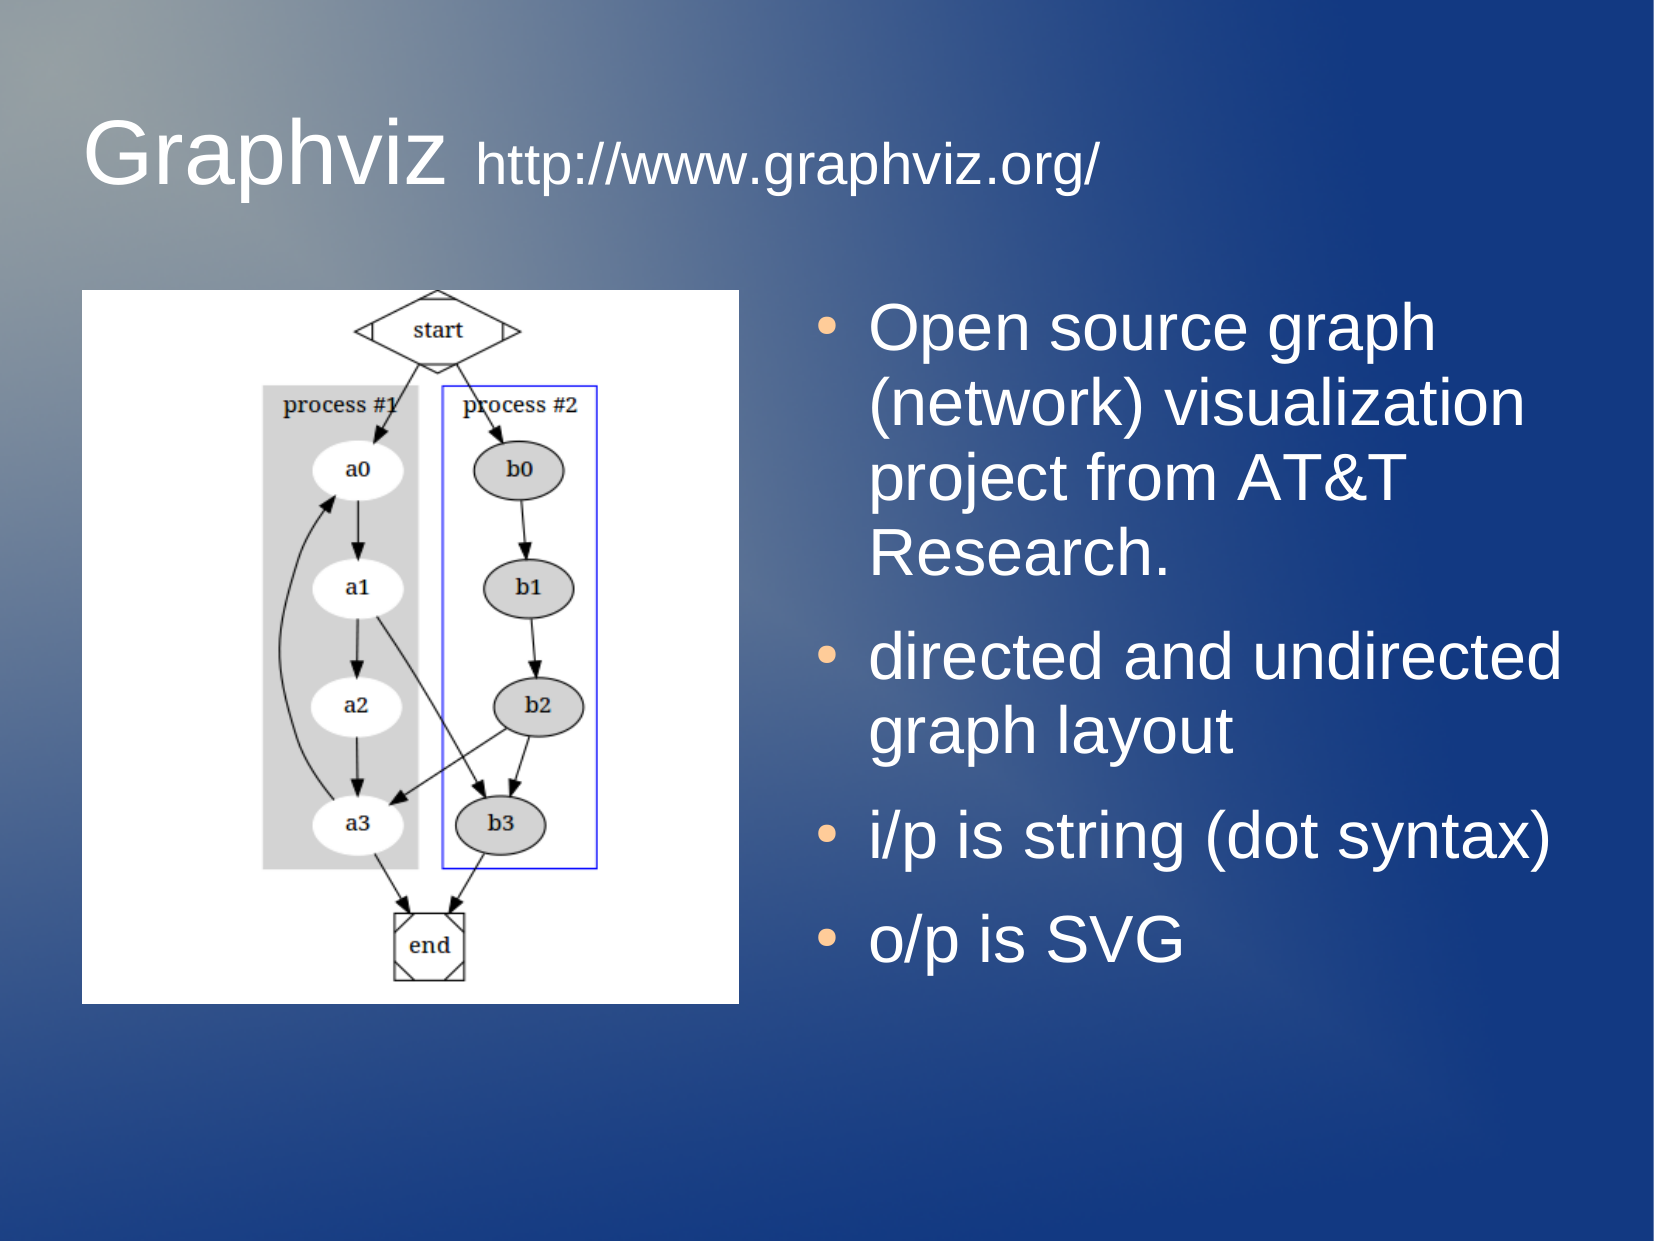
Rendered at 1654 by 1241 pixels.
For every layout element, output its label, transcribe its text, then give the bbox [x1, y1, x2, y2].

picture [0, 0, 1654, 1241]
list Open source graph (network) visualization project from AT&T Research. directed and undirected graph layout i/p is string (dot syntax) o/p is SVG [797, 290, 1572, 1094]
title Graphviz http://www.graphviz.org/ [82, 49, 1571, 257]
